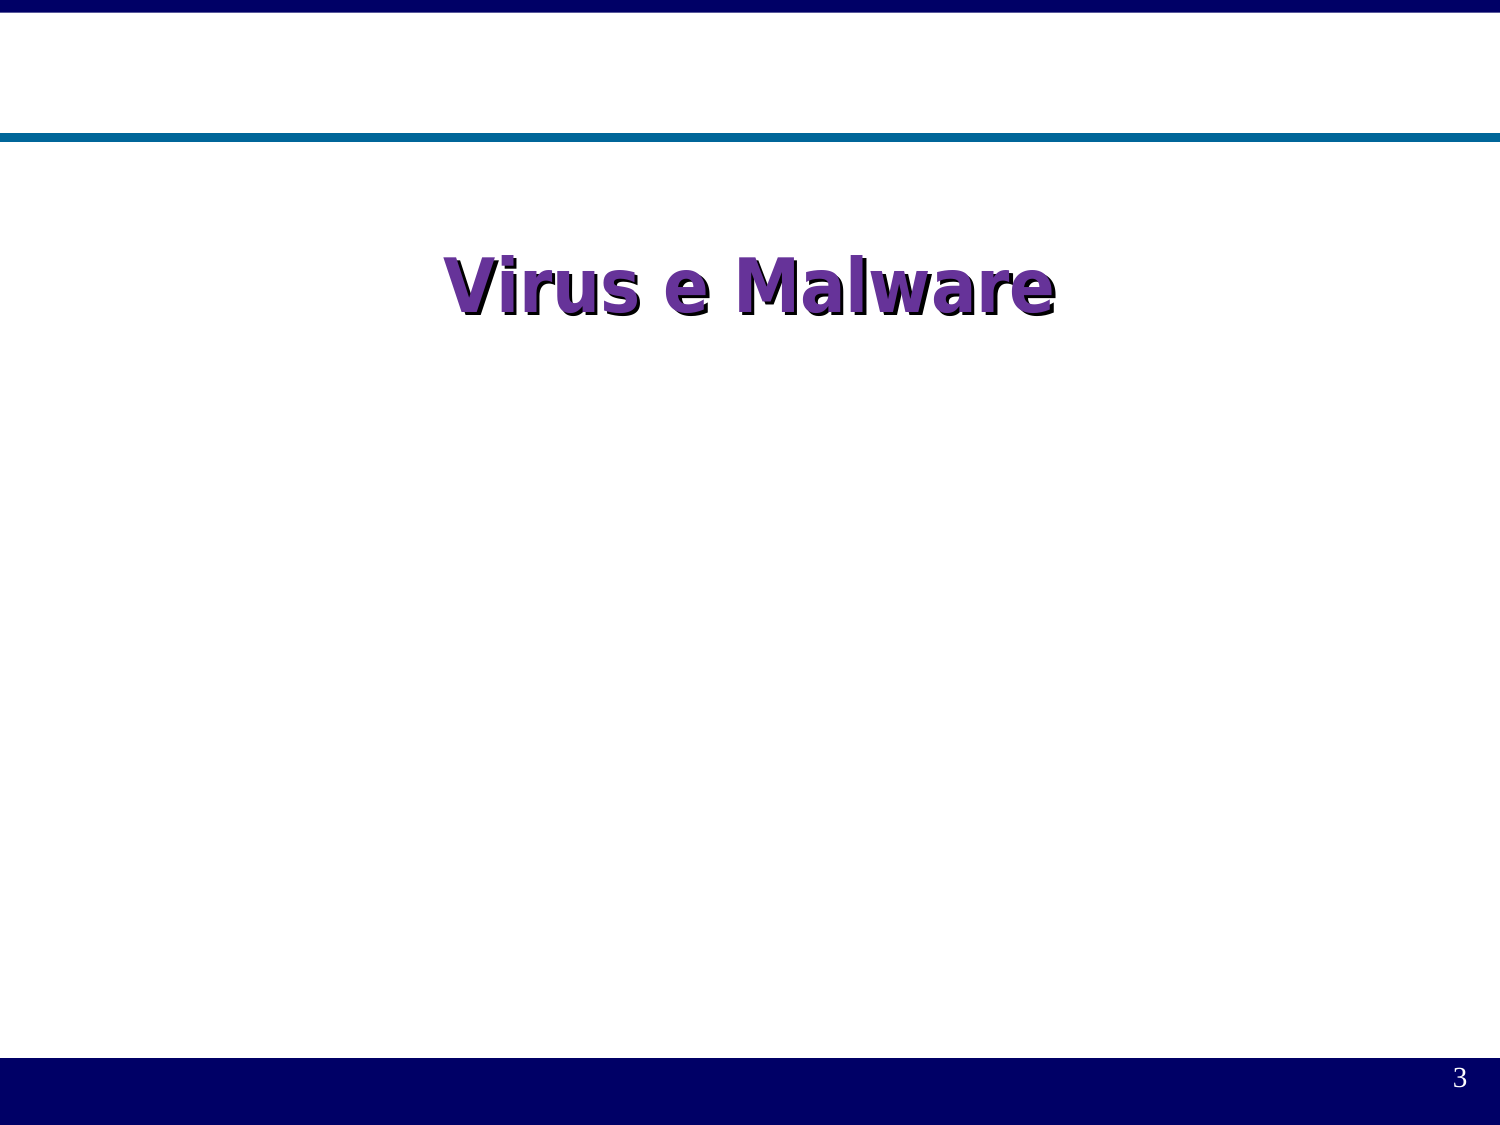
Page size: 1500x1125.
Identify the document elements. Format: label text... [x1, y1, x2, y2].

subtitle Virus e Malware [30, 0, 1471, 580]
